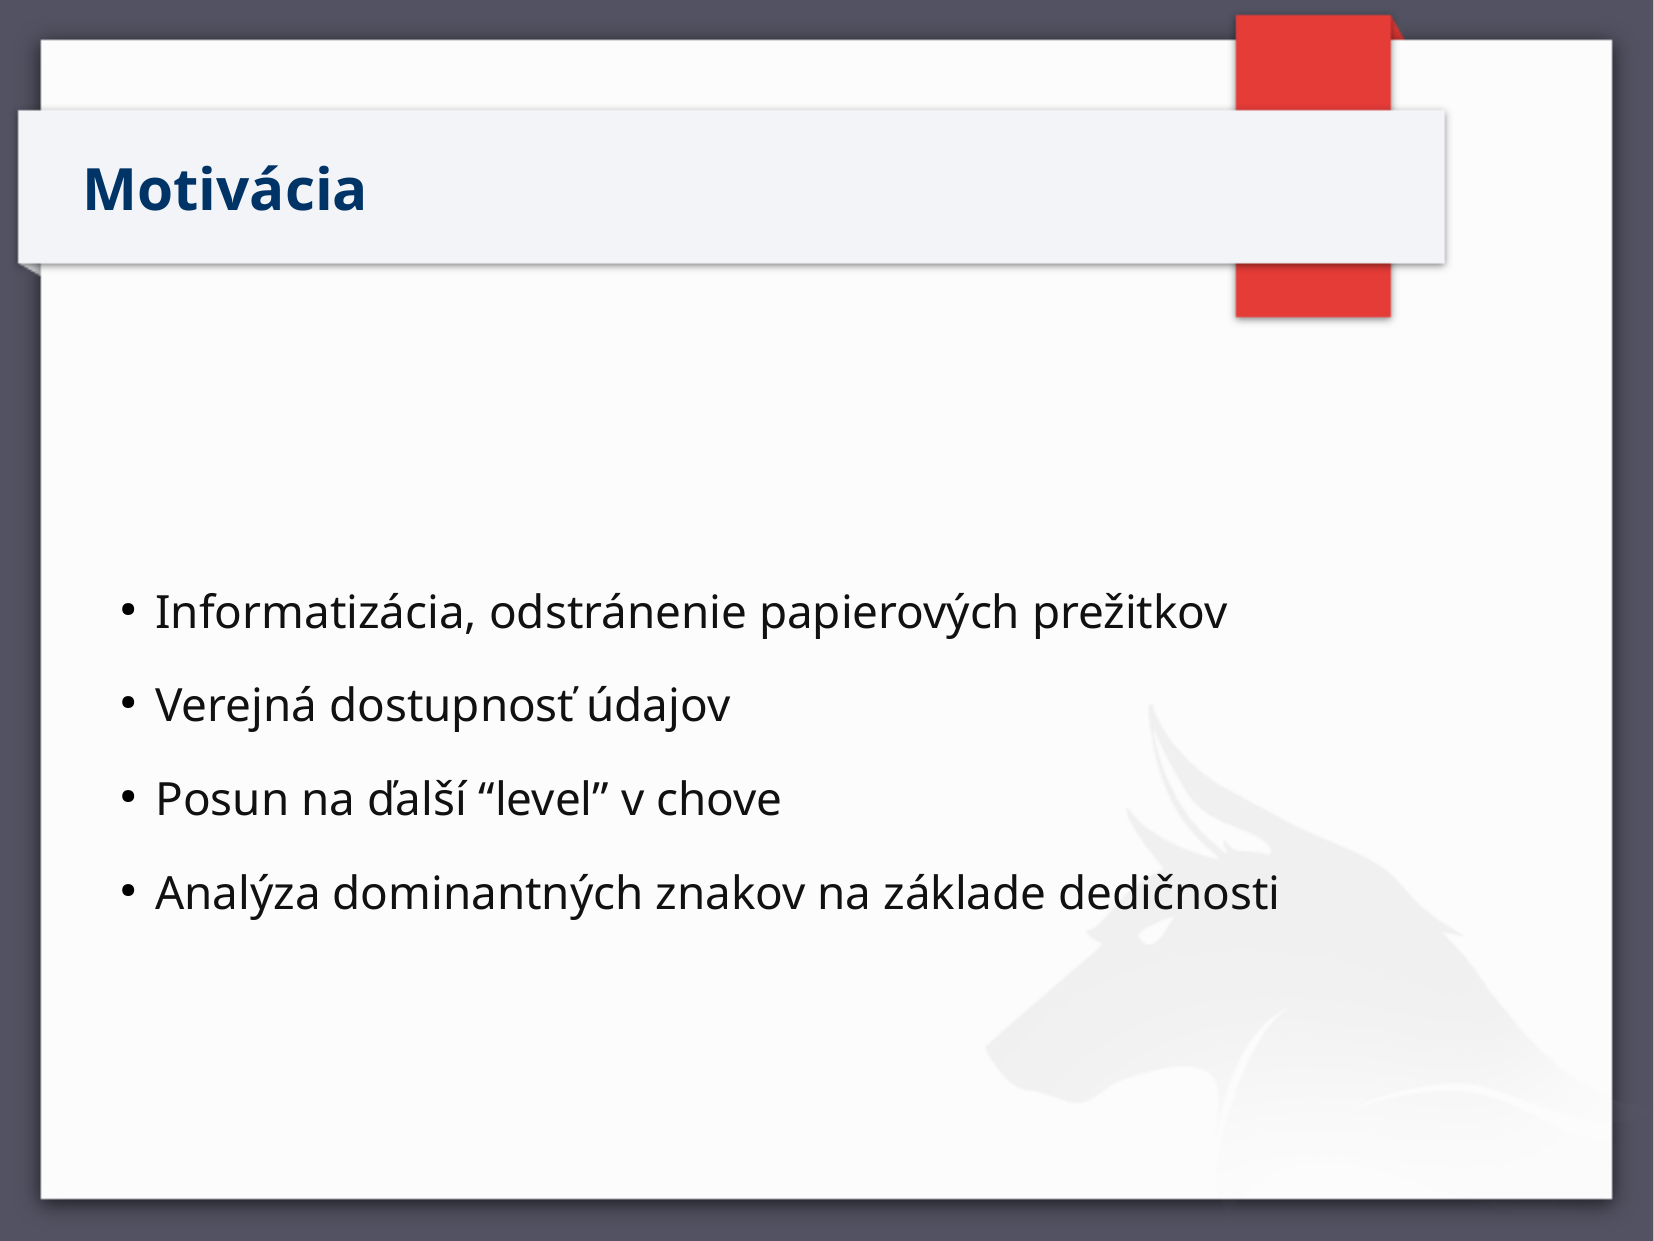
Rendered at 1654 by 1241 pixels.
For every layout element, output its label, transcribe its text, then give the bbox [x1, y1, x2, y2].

subtitle Informatizácia, odstránenie papierových prežitkov Verejná dostupnosť údajov Posun na ďalší “level” v chove Analýza dominantných znakov na základe dedičnosti [120, 375, 1501, 1096]
picture [0, 0, 1654, 1241]
title Motivácia [82, 120, 1441, 257]
